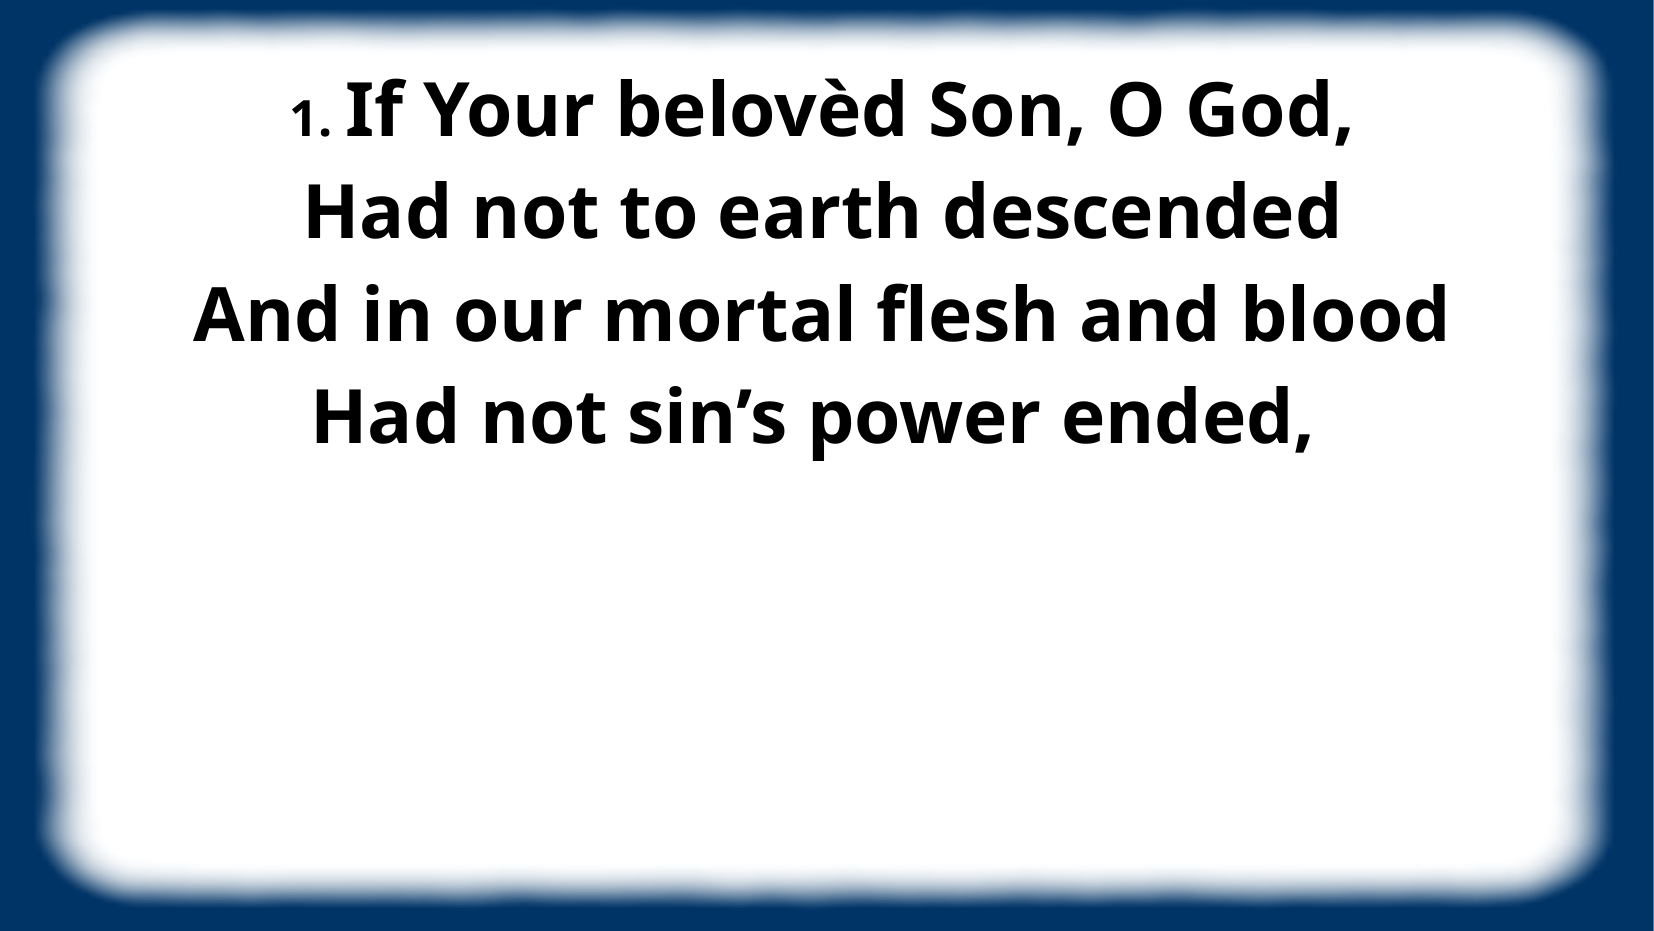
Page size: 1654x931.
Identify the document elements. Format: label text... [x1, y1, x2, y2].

text_box 1. If Your belovèd Son, O God, Had not to earth descended And in our mortal flesh and blood Had not sin’s power ended, [118, 49, 1528, 464]
picture [0, 0, 1654, 931]
